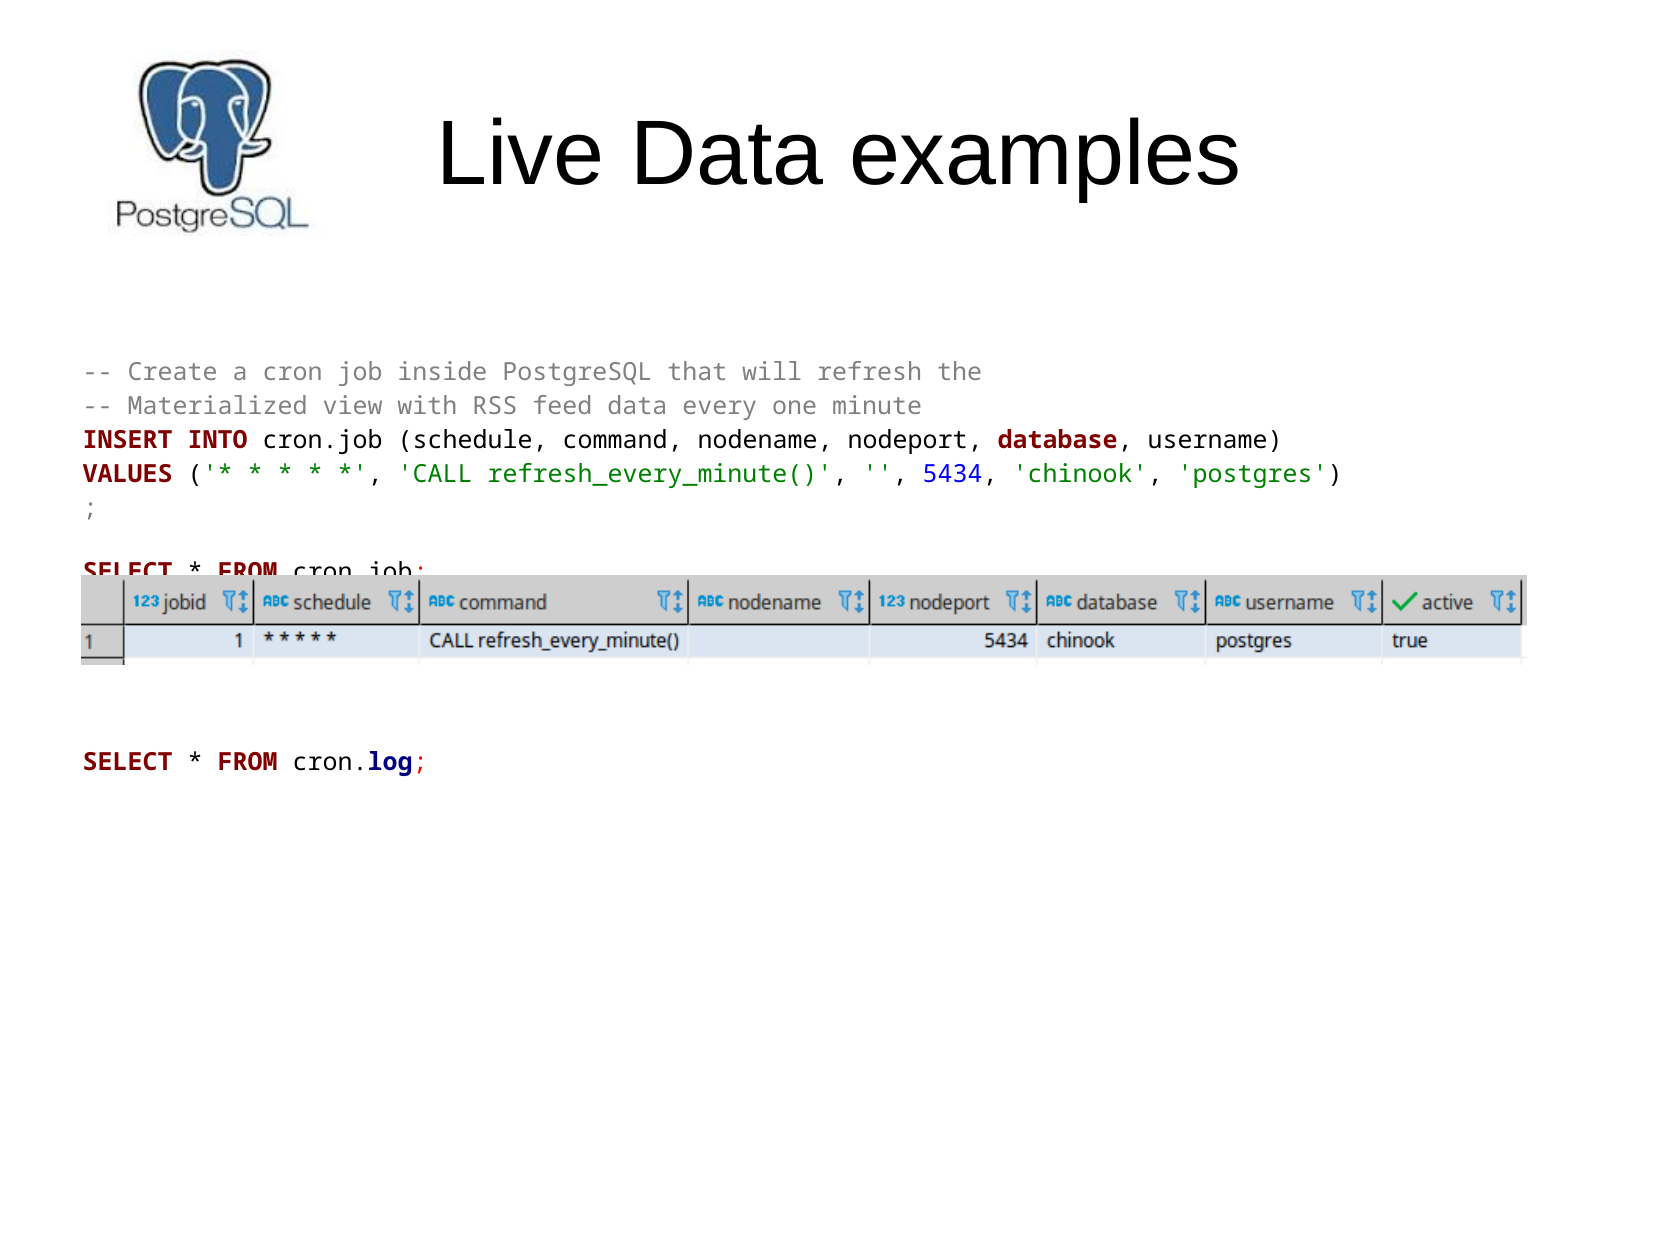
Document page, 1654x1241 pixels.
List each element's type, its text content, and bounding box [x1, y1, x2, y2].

picture [58, 50, 356, 237]
picture [81, 575, 1527, 665]
title Live Data examples [82, 49, 1571, 257]
list -- Create a cron job inside PostgreSQL that will refresh the -- Materialized view with RSS feed data every one minute INSERT INTO cron.job (schedule, command, nodename, nodeport, database, username) VALUES ('* * * * *', 'CALL refresh_every_minute()', '', 5434, 'chinook', 'postgres') ; SELECT * FROM cron.job; SELECT * FROM cron.log; [82, 290, 1538, 1010]
